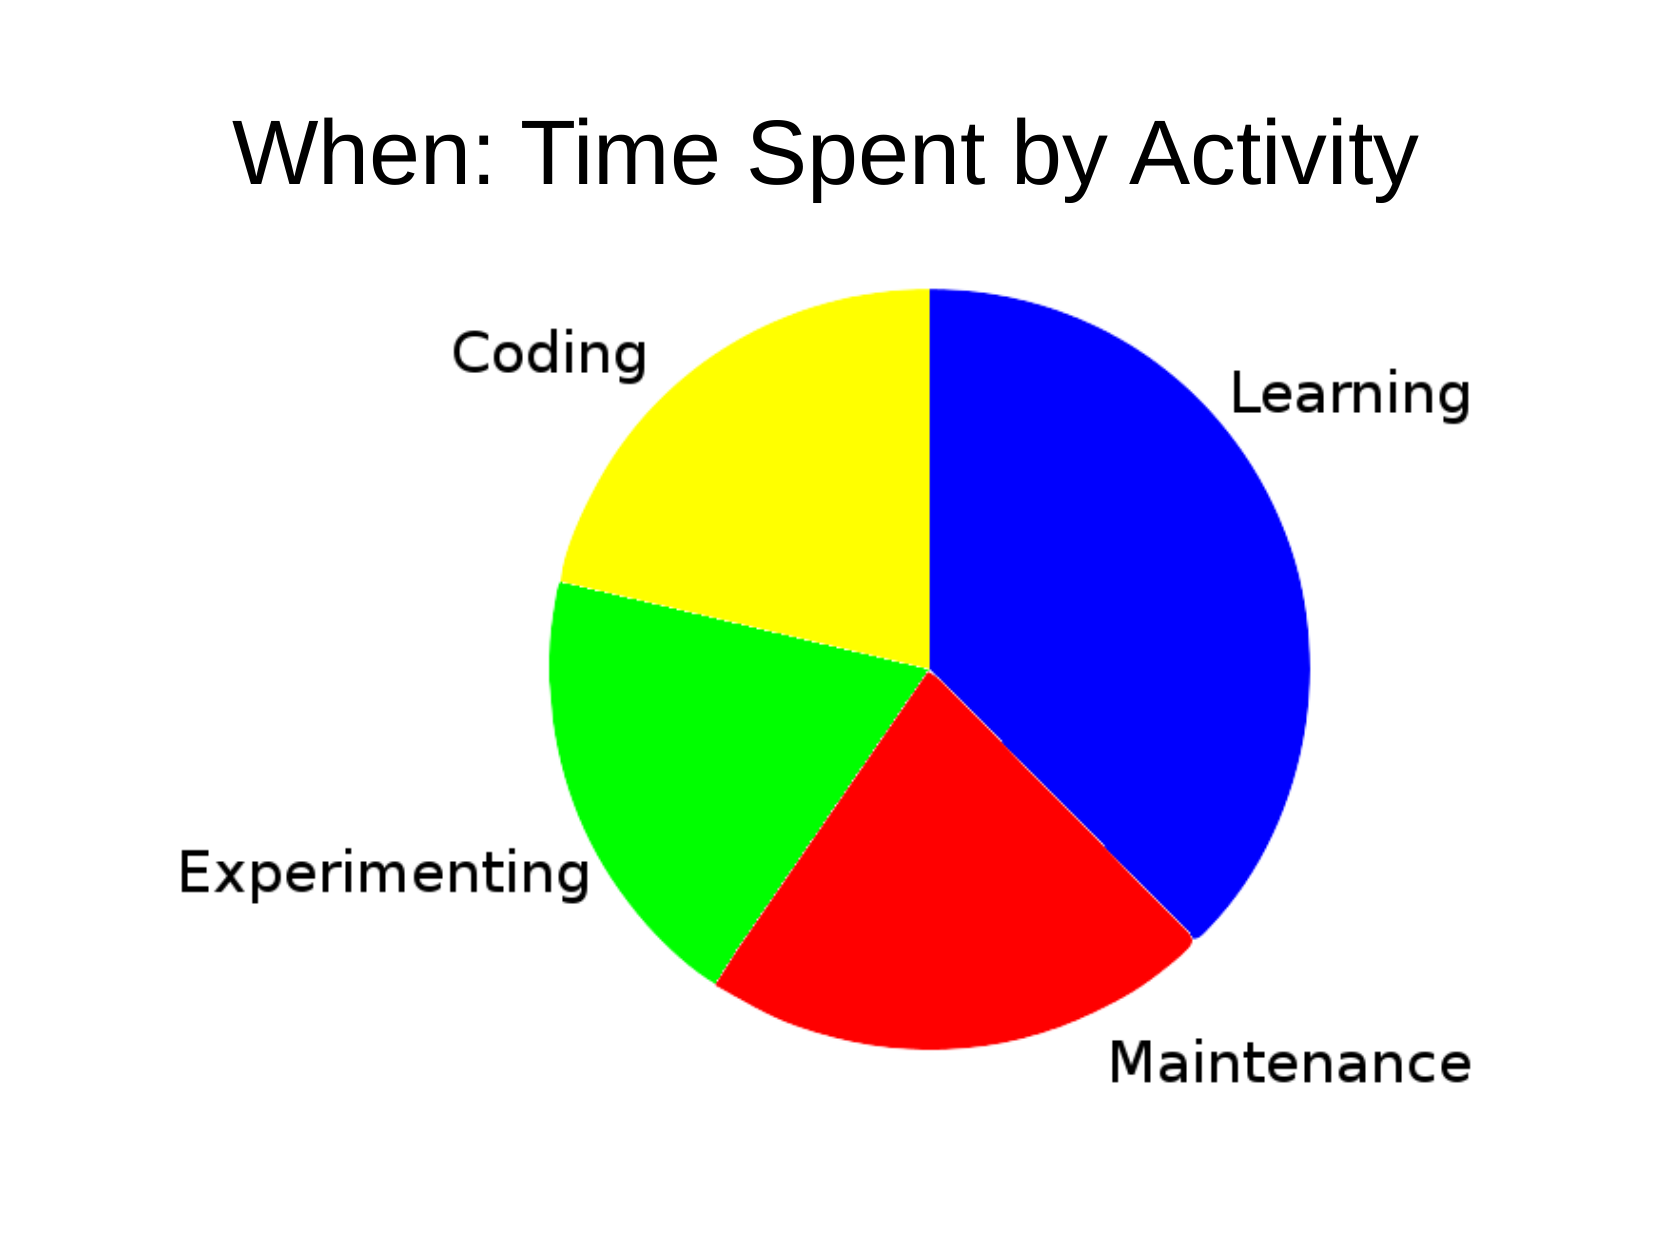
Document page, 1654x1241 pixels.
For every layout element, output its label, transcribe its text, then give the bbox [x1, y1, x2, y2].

picture [169, 236, 1520, 1156]
title When: Time Spent by Activity [82, 49, 1571, 257]
